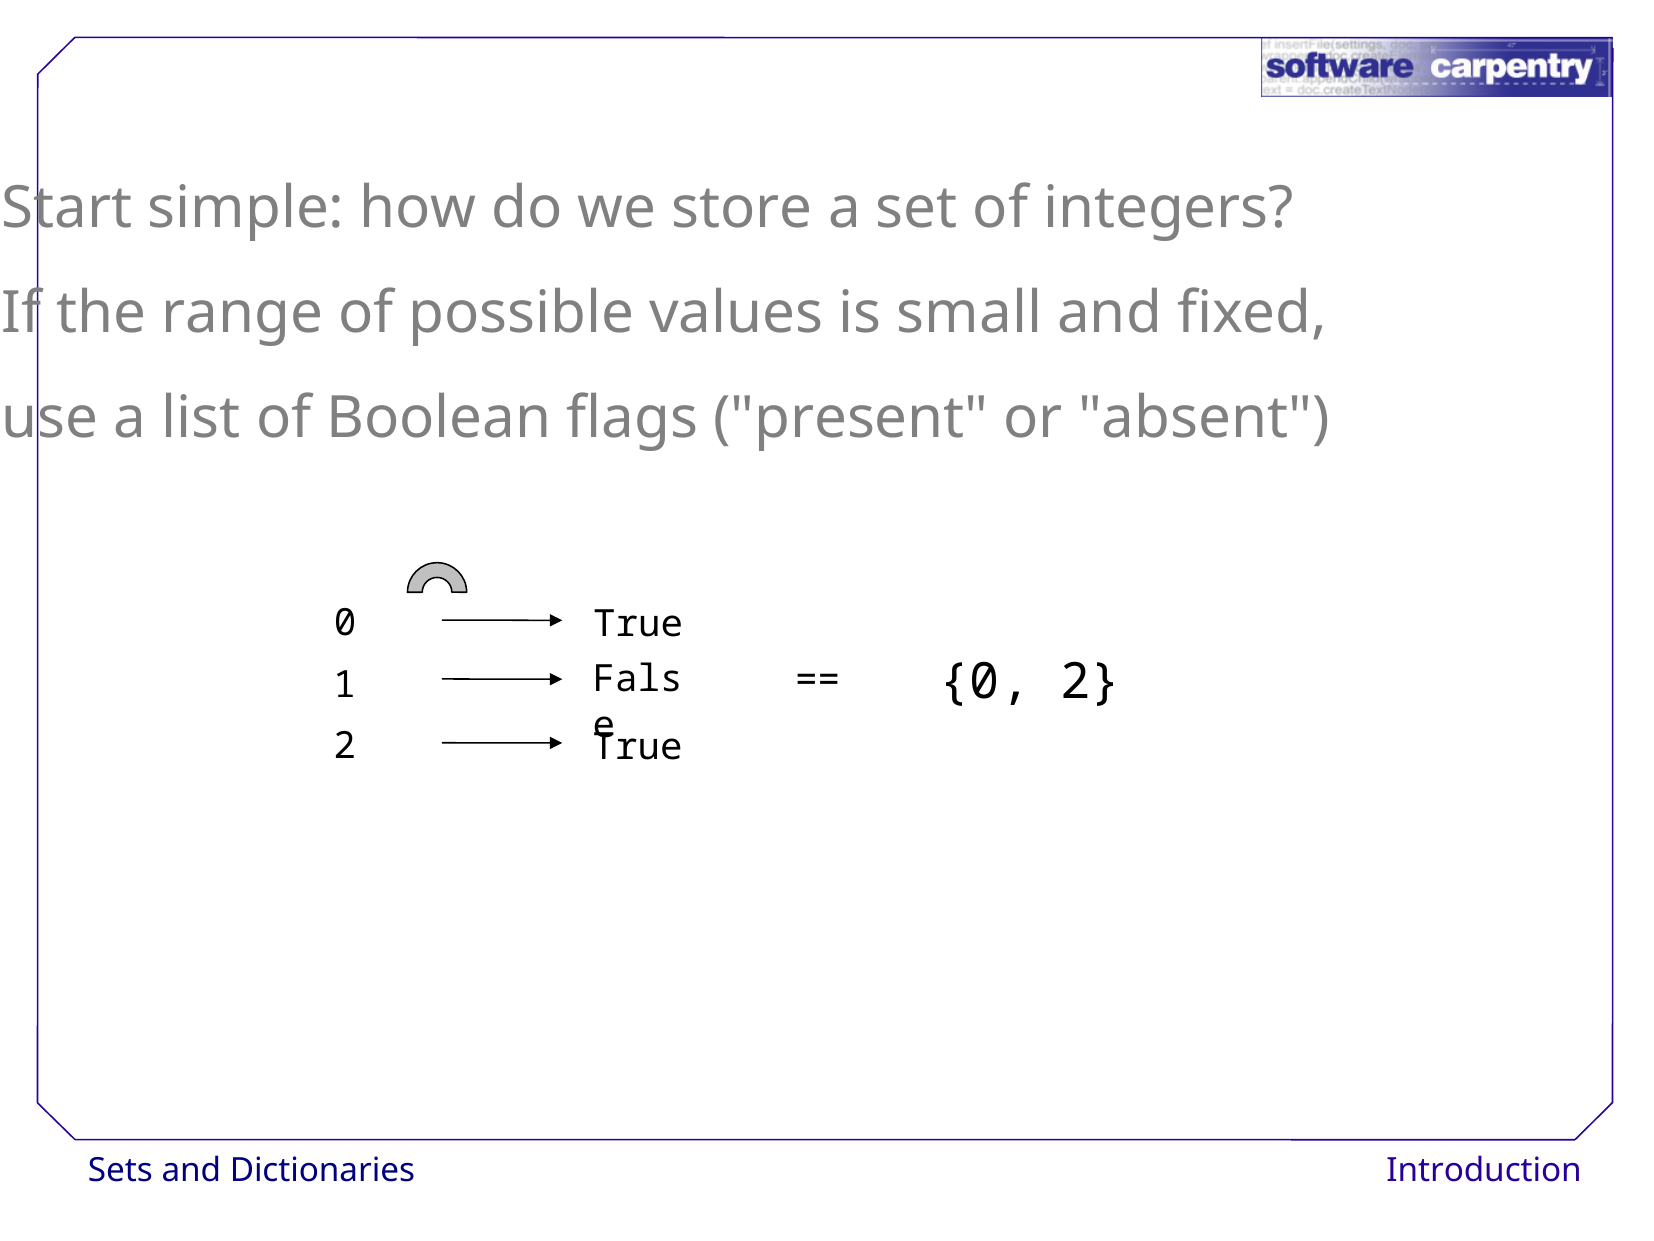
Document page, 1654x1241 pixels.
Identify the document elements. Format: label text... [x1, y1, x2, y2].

text_box True [571, 705, 704, 781]
text_box == [751, 639, 884, 715]
text_box True [572, 582, 704, 644]
text_box False [571, 644, 704, 705]
table_cell [411, 713, 468, 773]
text_box Start simple: how do we store a set of integers? If the range of possible values is small and fixed, use a list of Boolean flags ("present" or "absent") [0, 126, 1495, 458]
table_cell [411, 653, 468, 713]
text_box {0, 2} [921, 639, 1139, 715]
text_box 1 [278, 643, 411, 705]
text_box 2 [278, 705, 411, 781]
table_header [411, 592, 468, 653]
picture [1261, 39, 1613, 97]
text_box 0 [279, 582, 411, 643]
text_box [409, 562, 467, 593]
